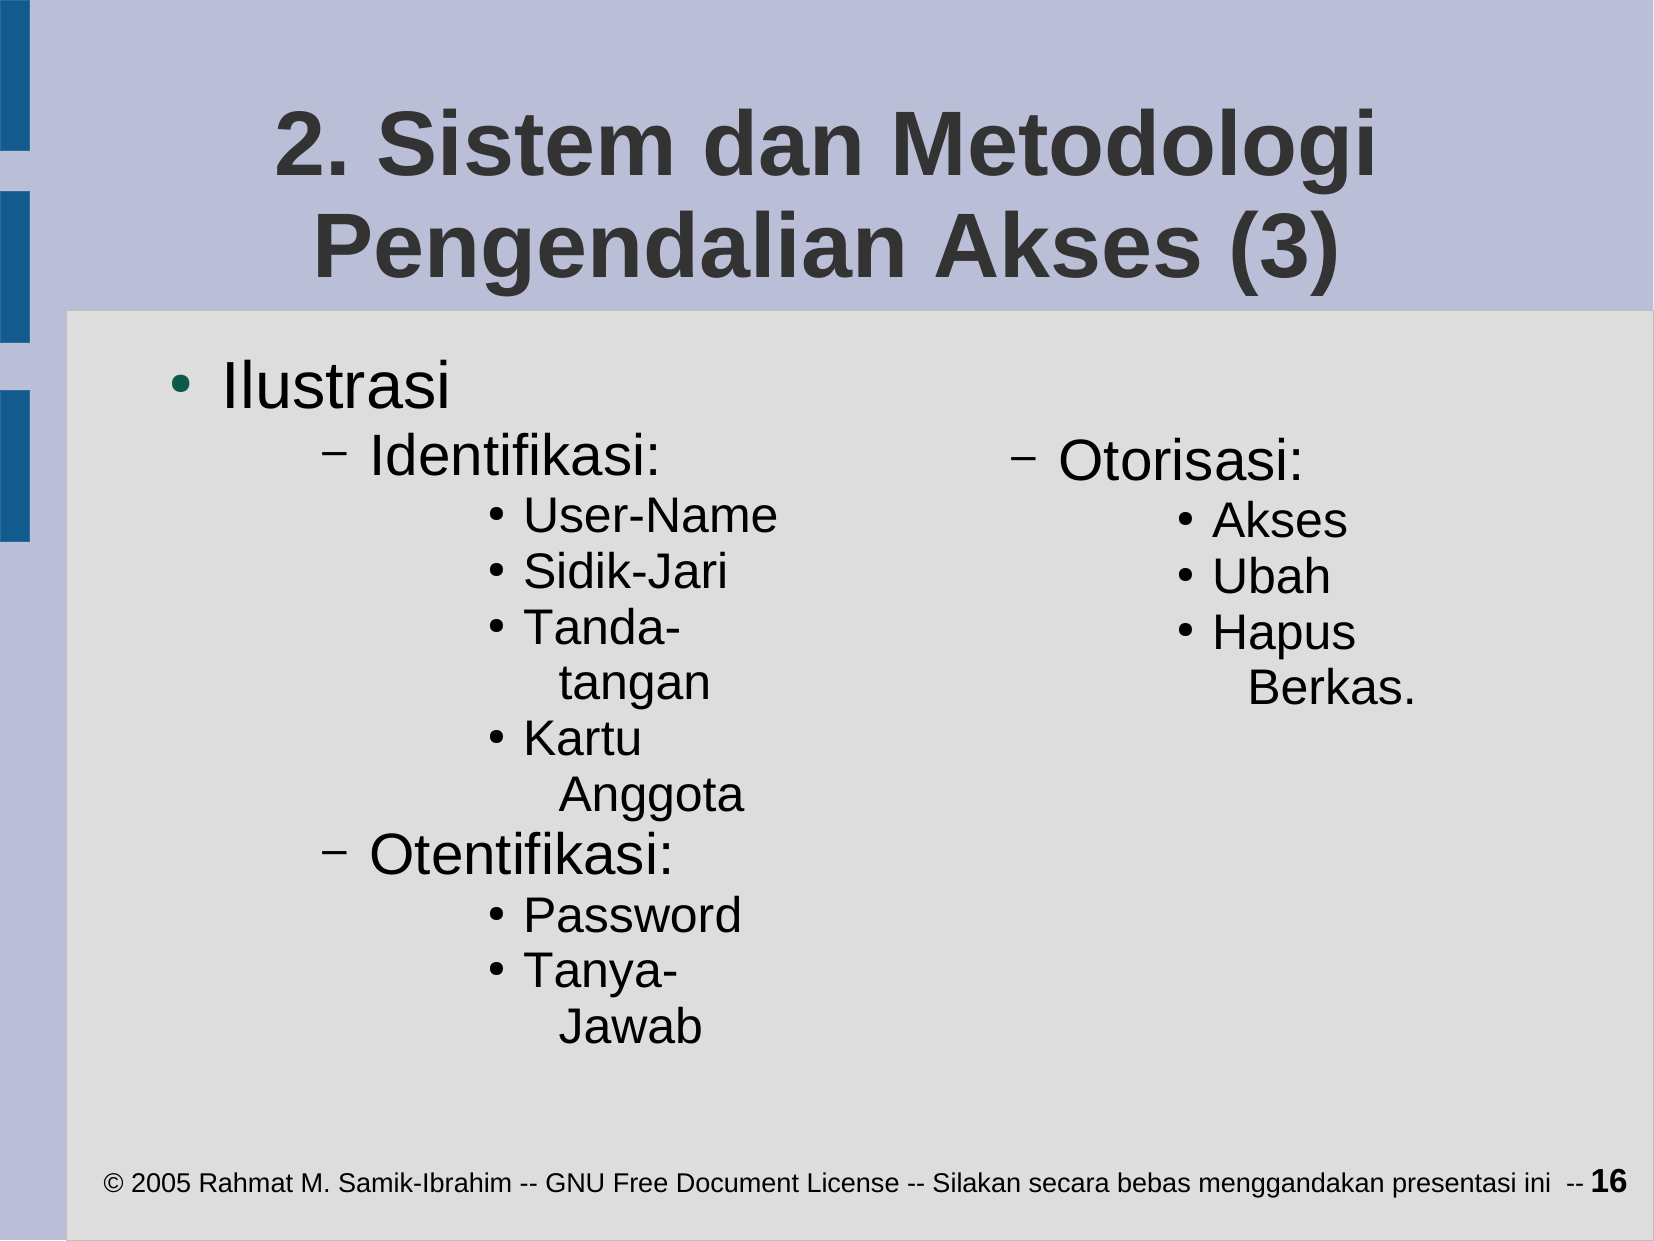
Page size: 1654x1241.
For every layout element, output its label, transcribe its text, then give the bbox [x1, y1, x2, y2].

list Ilustrasi Identifikasi: User-Name Sidik-Jari Tanda-tangan Kartu Anggota Otentifikasi: Password Tanya-Jawab [133, 347, 823, 1130]
title 2. Sistem dan Metodologi Pengendalian Akses (3) [121, 91, 1534, 299]
list Otorisasi: Akses Ubah Hapus Berkas. [822, 427, 1512, 906]
